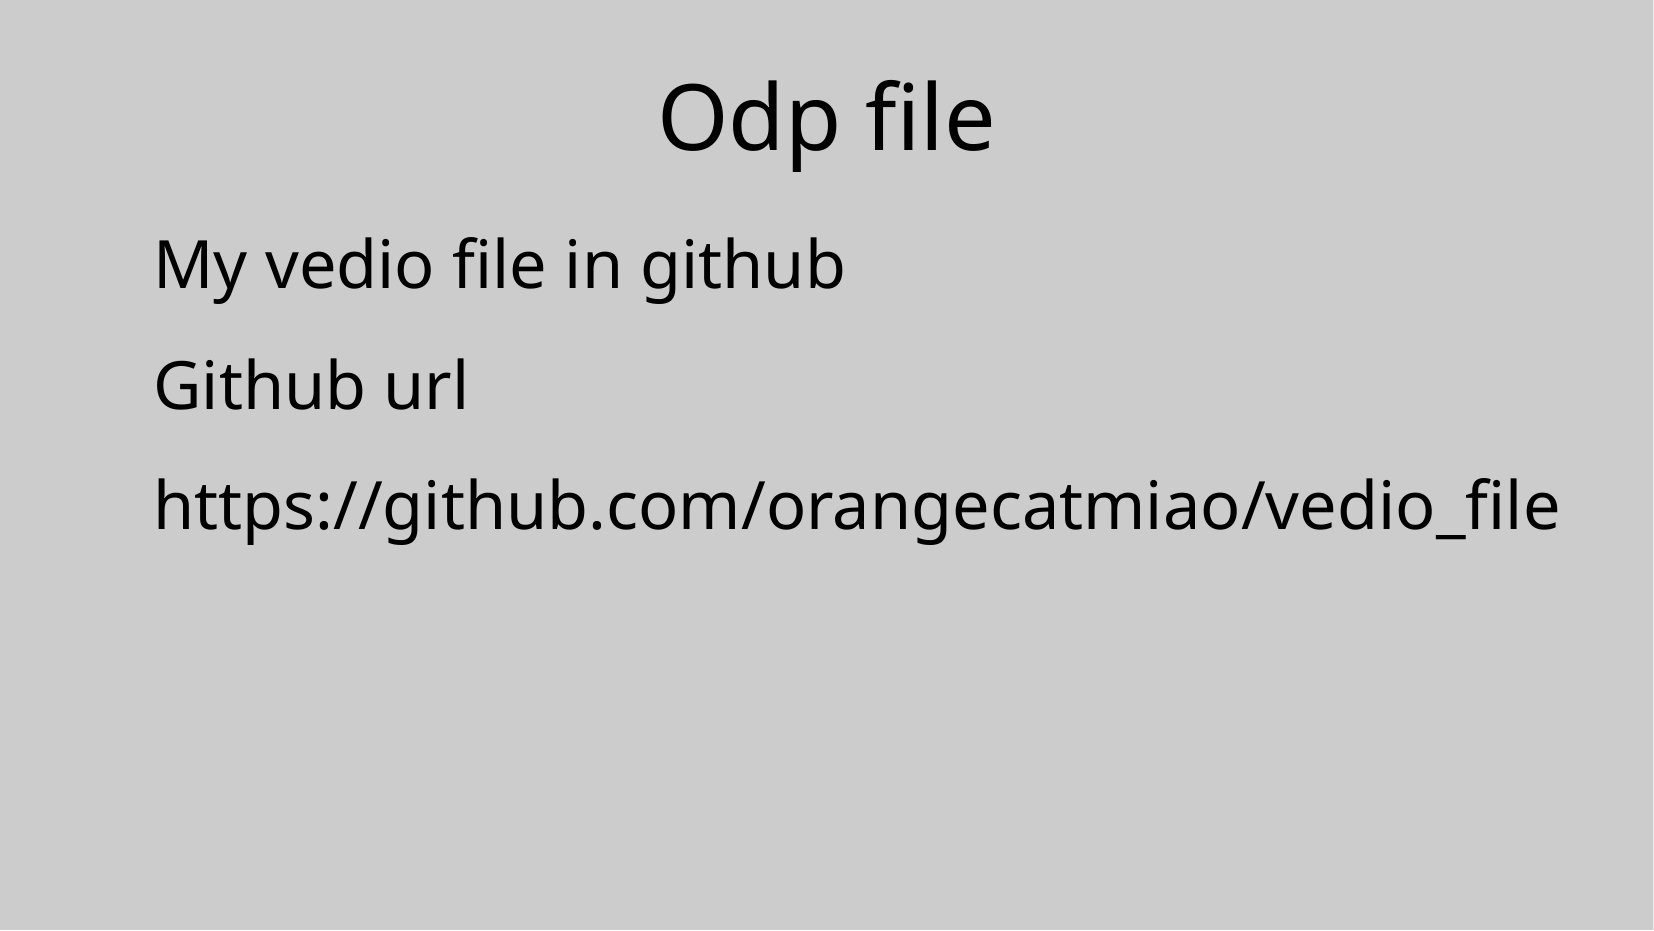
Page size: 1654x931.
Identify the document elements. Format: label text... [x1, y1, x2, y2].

title Odp file [82, 37, 1571, 193]
list My vedio file in github Github url https://github.com/orangecatmiao/vedio_file [82, 217, 1571, 758]
